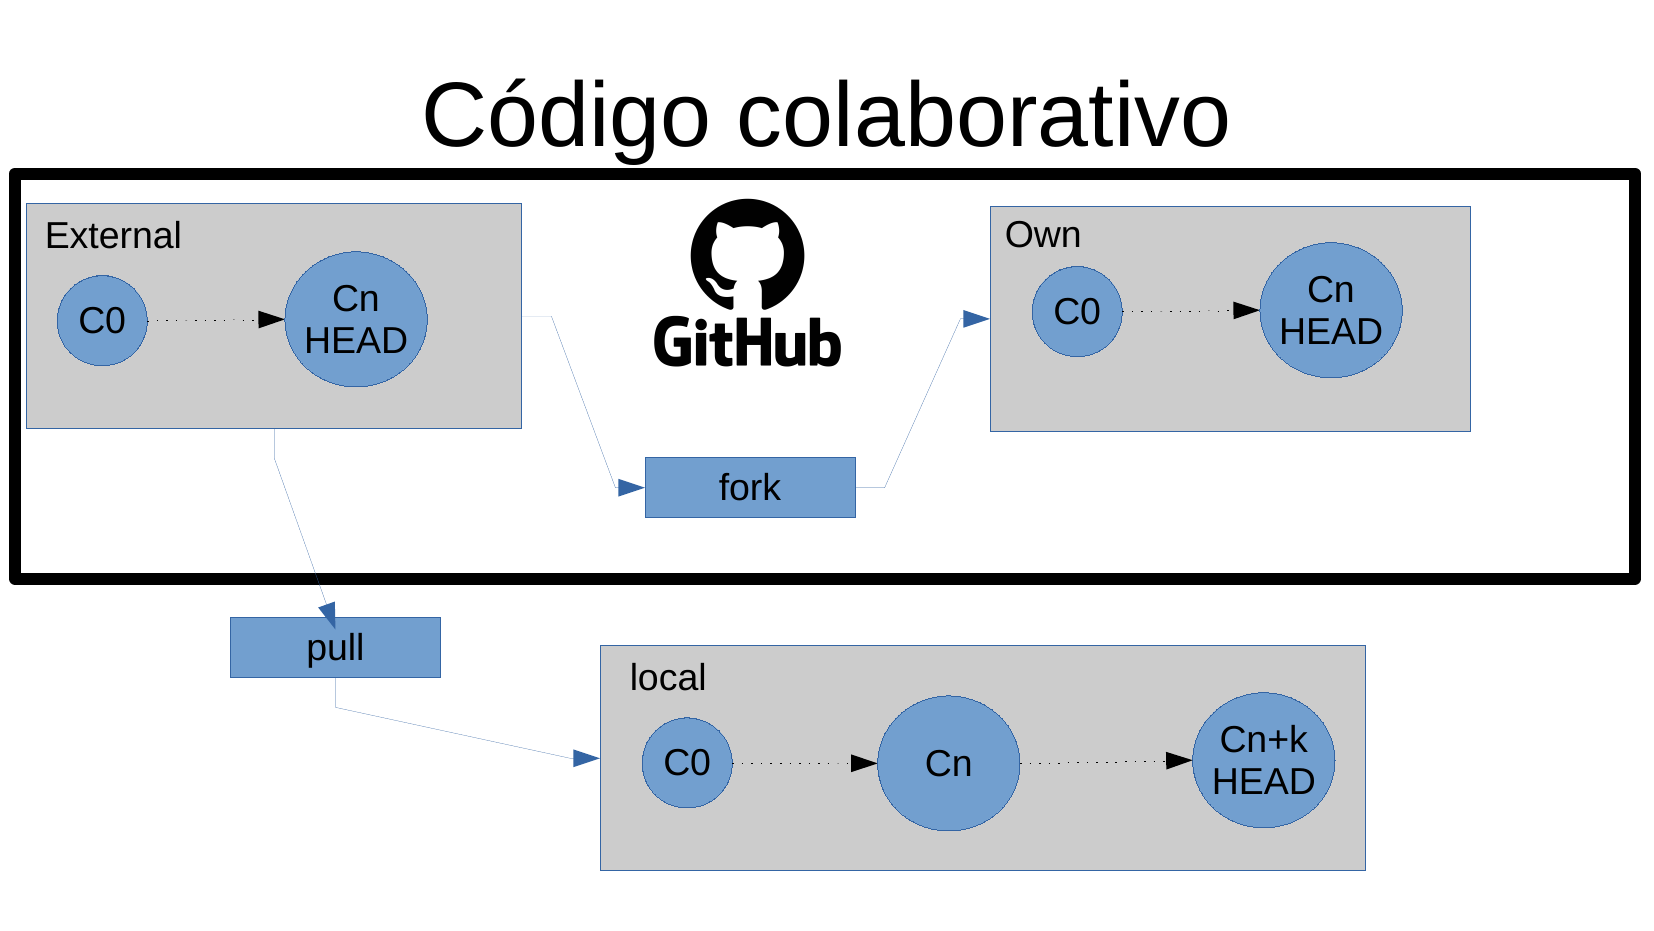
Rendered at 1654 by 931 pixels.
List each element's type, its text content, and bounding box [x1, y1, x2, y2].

title Código colaborativo [82, 37, 1571, 193]
text_box [26, 203, 522, 429]
text_box fork [645, 457, 856, 518]
text_box [990, 206, 1471, 432]
text_box C0 [642, 717, 733, 808]
text_box Cn HEAD [1259, 242, 1403, 378]
picture [594, 196, 901, 369]
text_box [600, 645, 1366, 871]
text_box Own [990, 206, 1186, 264]
text_box pull [230, 617, 441, 678]
text_box Cn+k HEAD [1192, 692, 1336, 828]
text_box C0 [1032, 266, 1123, 357]
text_box local [615, 649, 781, 706]
text_box Cn [877, 695, 1020, 831]
text_box External [30, 206, 496, 390]
